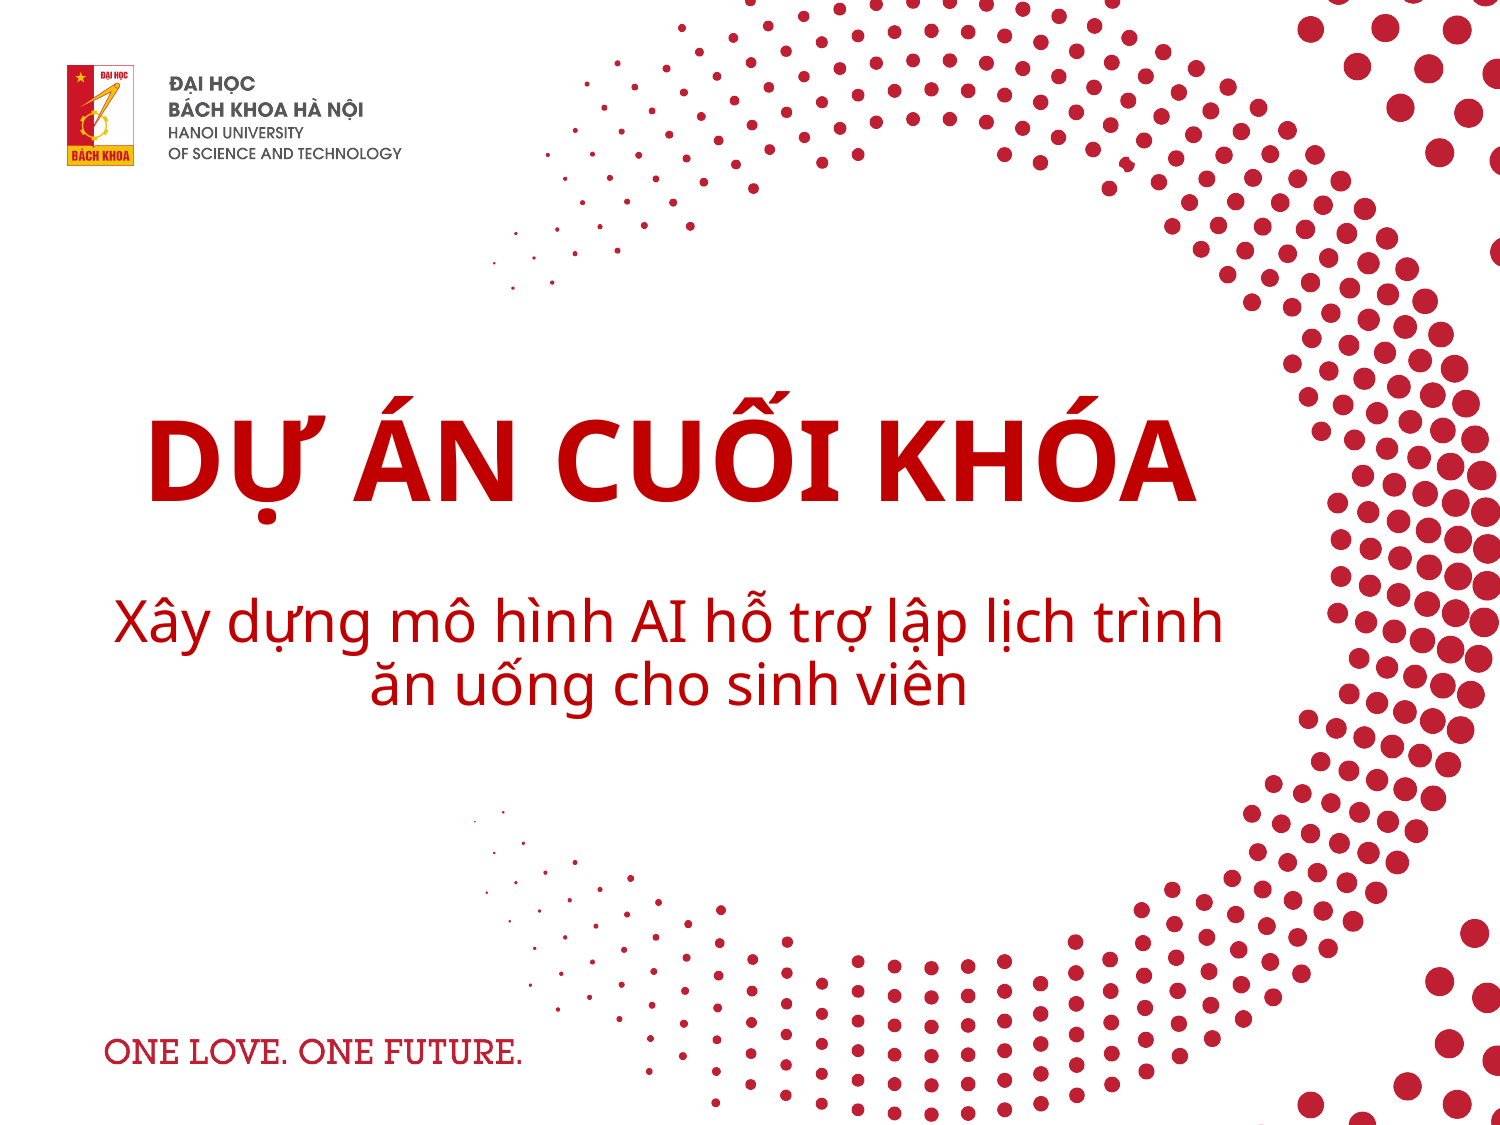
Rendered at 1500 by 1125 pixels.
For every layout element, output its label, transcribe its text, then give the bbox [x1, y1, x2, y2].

text_box DỰ ÁN CUỐI KHÓA [67, 397, 1273, 537]
picture [0, 0, 1500, 1125]
text_box Xây dựng mô hình AI hỗ trợ lập lịch trình ăn uống cho sinh viên [67, 585, 1273, 725]
